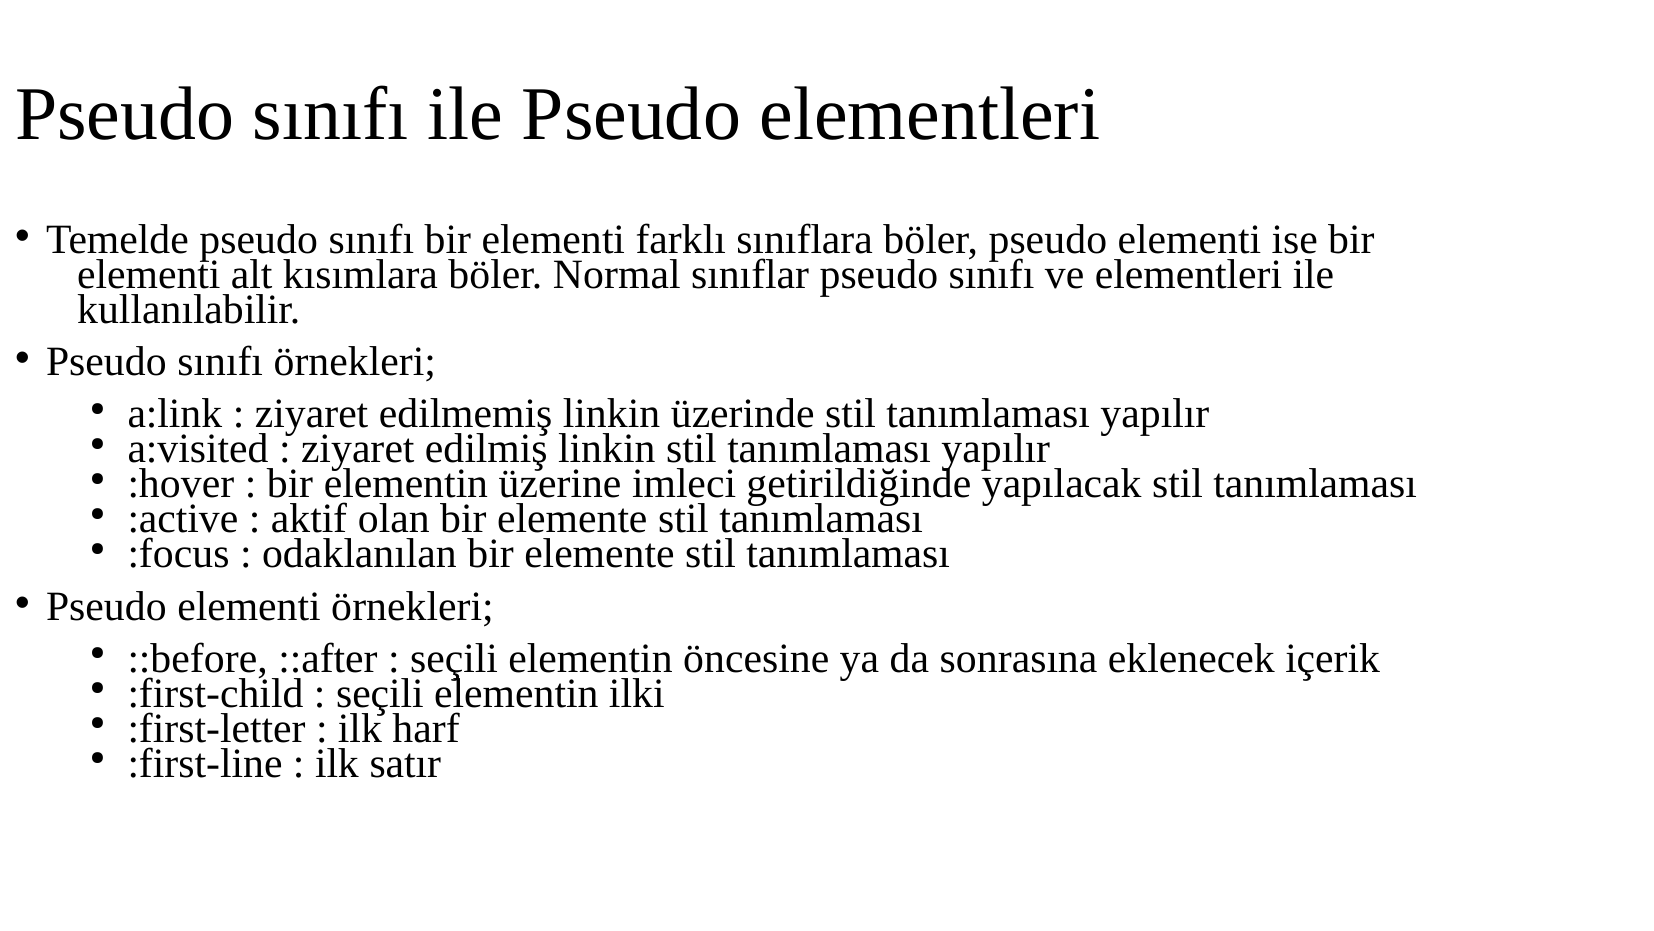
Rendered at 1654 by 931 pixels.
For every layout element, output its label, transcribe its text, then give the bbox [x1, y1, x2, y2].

list Temelde pseudo sınıfı bir elementi farklı sınıflara böler, pseudo elementi ise bir elementi alt kısımlara böler. Normal sınıflar pseudo sınıfı ve elementleri ile kullanılabilir. Pseudo sınıfı örnekleri; a:link : ziyaret edilmemiş linkin üzerinde stil tanımlaması yapılır a:visited : ziyaret edilmiş linkin stil tanımlaması yapılır :hover : bir elementin üzerine imleci getirildiğinde yapılacak stil tanımlaması :active : aktif olan bir elemente stil tanımlaması :focus : odaklanılan bir elemente stil tanımlaması Pseudo elementi örnekleri; ::before, ::after : seçili elementin öncesine ya da sonrasına eklenecek içerik :first-child : seçili elementin ilki :first-letter : ilk harf :first-line : ilk satır [0, 217, 1489, 857]
title Pseudo sınıfı ile Pseudo elementleri [0, 36, 1489, 193]
